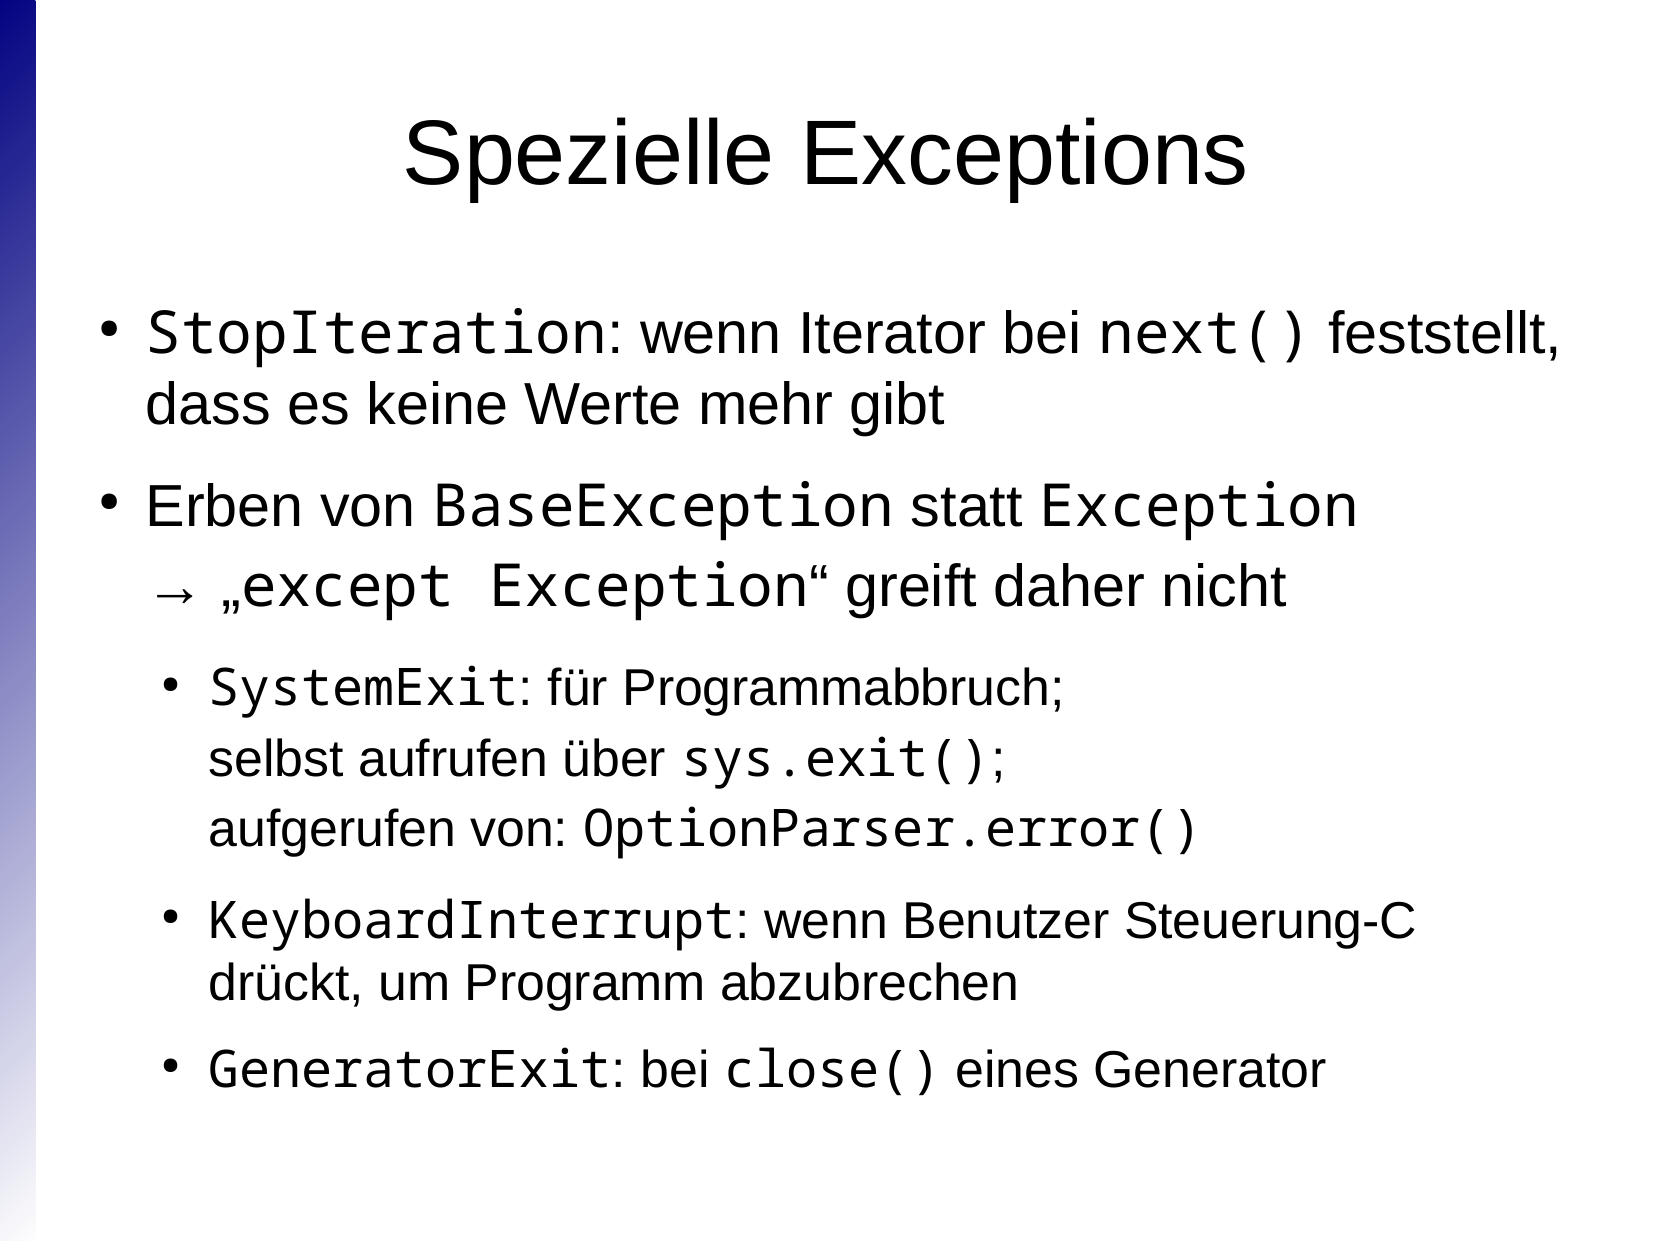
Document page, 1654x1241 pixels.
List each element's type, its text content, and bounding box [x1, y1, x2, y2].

list StopIteration: wenn Iterator bei next() feststellt, dass es keine Werte mehr gibt Erben von BaseException statt Exception → „except Exception“ greift daher nicht SystemExit: für Programmabbruch; selbst aufrufen über sys.exit(); aufgerufen von: OptionParser.error() KeyboardInterrupt: wenn Benutzer Steuerung-C drückt, um Programm abzubrechen GeneratorExit: bei close() eines Generator [82, 290, 1571, 1109]
title Spezielle Exceptions [82, 49, 1571, 257]
